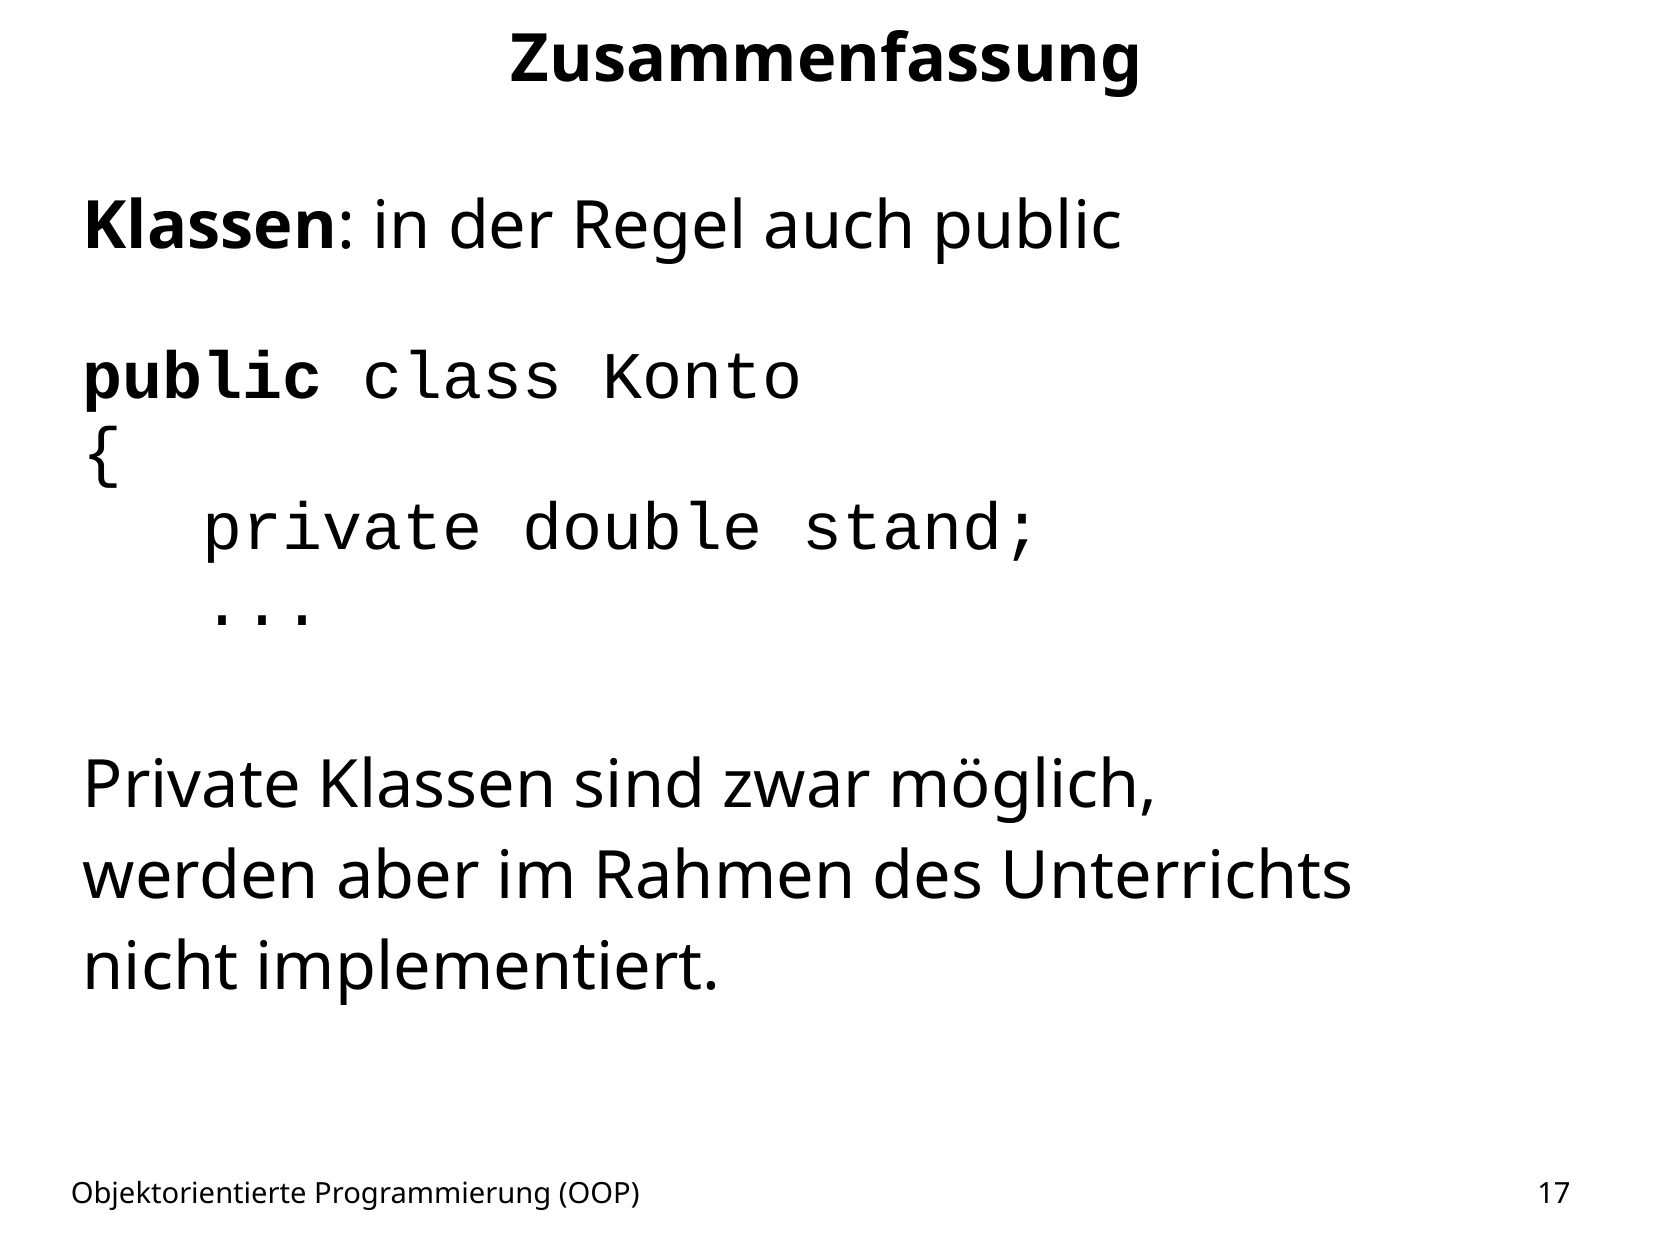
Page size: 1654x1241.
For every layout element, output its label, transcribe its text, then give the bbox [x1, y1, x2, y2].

title Zusammenfassung [0, 5, 1654, 107]
list Klassen: in der Regel auch public public class Konto { private double stand; ... Private Klassen sind zwar möglich, werden aber im Rahmen des Unterrichts nicht implementiert. [82, 177, 1548, 1146]
